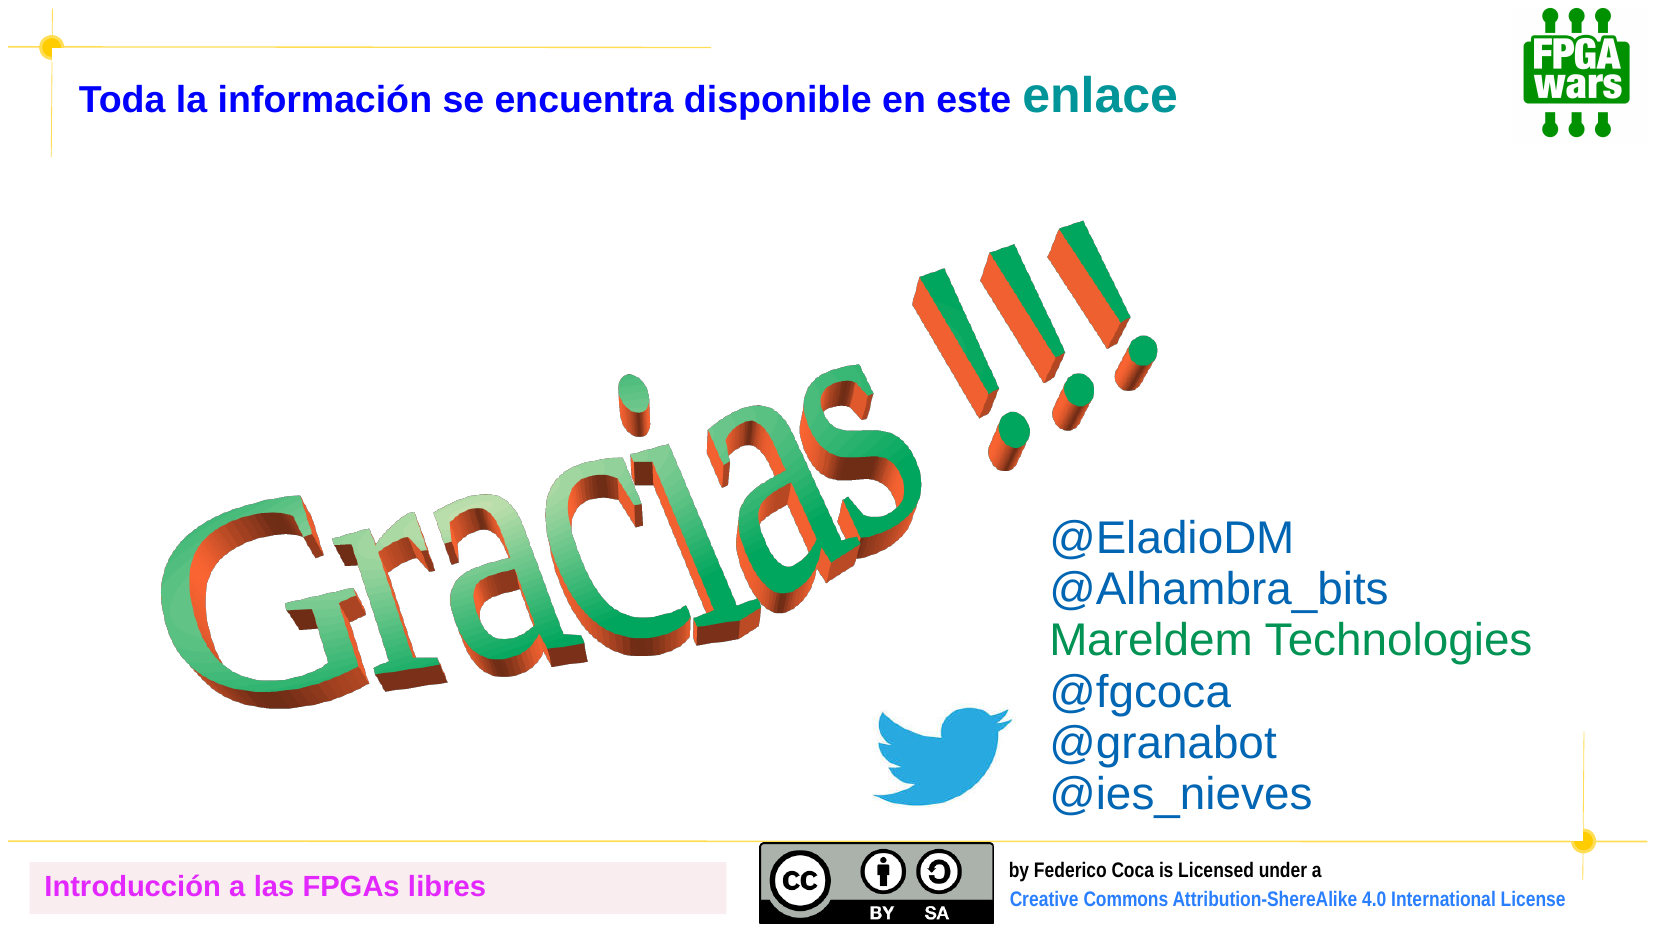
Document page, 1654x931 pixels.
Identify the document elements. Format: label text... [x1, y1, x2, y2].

text_box @EladioDM @Alhambra_bits Mareldem Technologies @fgcoca @granabot @ies_nieves [1034, 504, 1577, 827]
text_box Introducción a las FPGAs libres [29, 862, 727, 915]
picture [1512, 7, 1648, 143]
picture [856, 703, 1031, 810]
text_box Toda la información se encuentra disponible en este enlace [63, 59, 1411, 131]
